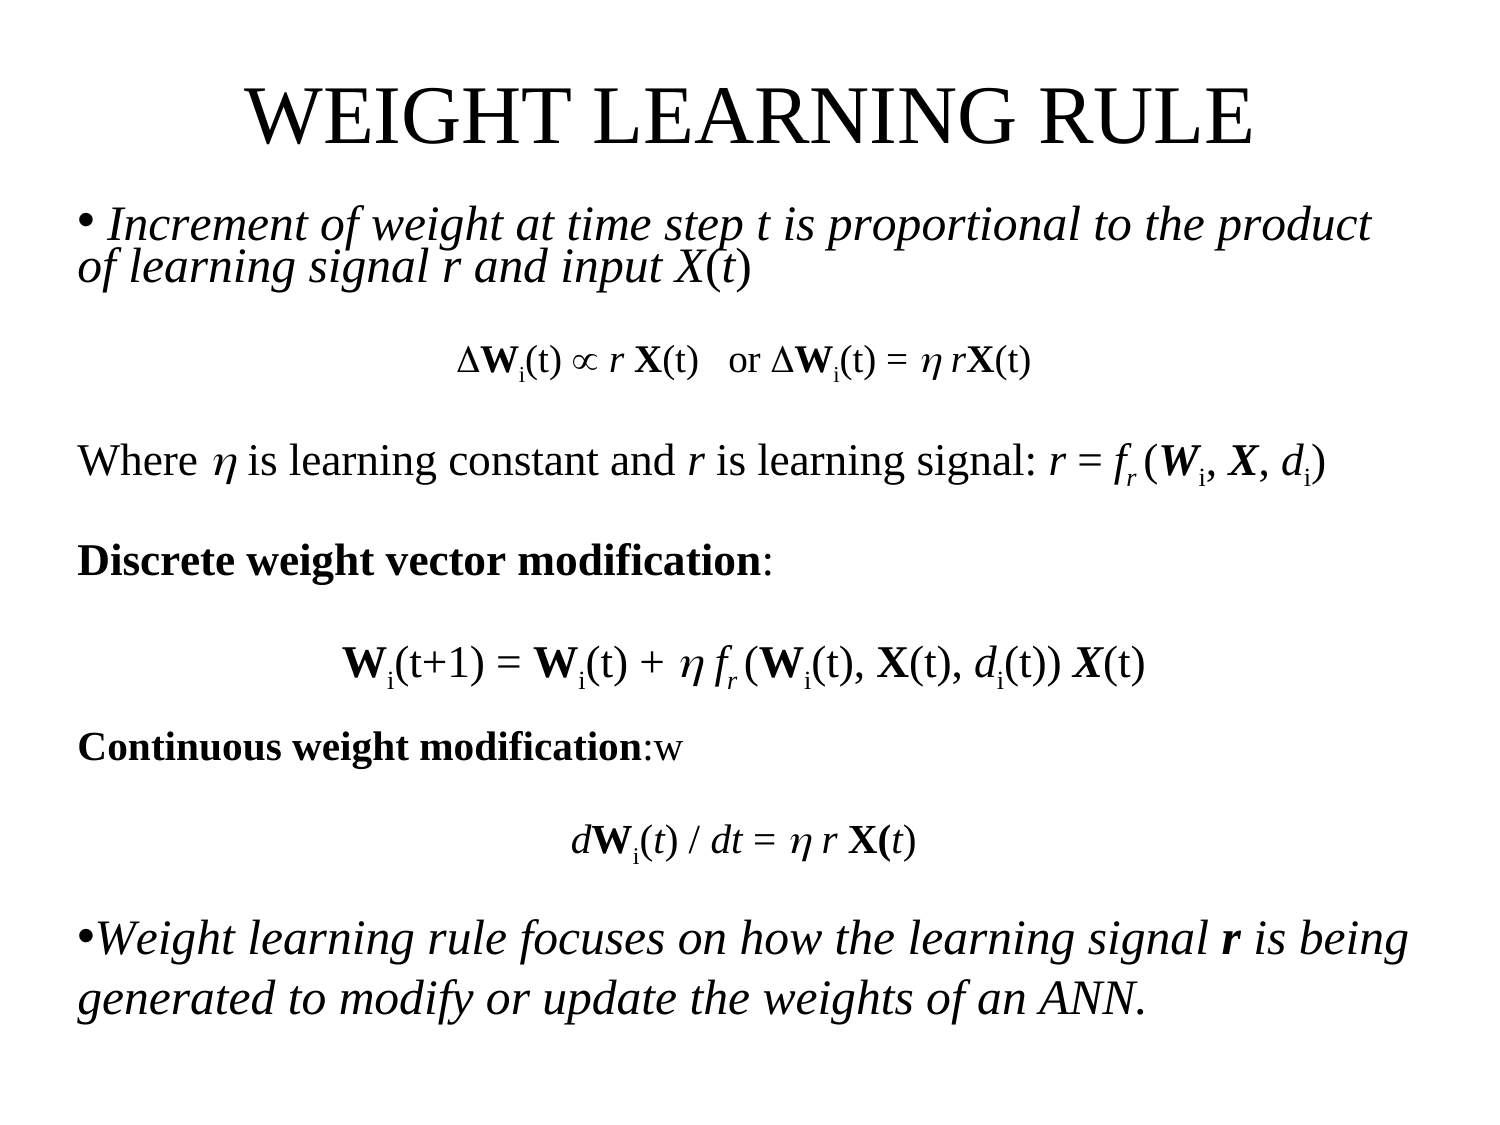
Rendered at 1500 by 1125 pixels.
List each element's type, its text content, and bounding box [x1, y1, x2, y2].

title WEIGHT LEARNING RULE [75, 45, 1426, 175]
list Increment of weight at time step t is proportional to the product of learning signal r and input X(t) Wi(t)  r X(t) or Wi(t) =  rX(t) Where  is learning constant and r is learning signal: r = fr (Wi, X, di) Discrete weight vector modification: Wi(t+1) = Wi(t) +  fr (Wi(t), X(t), di(t)) X(t) Continuous weight modification:w dWi(t) / dt =  r X(t) Weight learning rule focuses on how the learning signal r is being generated to modify or update the weights of an ANN. [62, 199, 1426, 1038]
